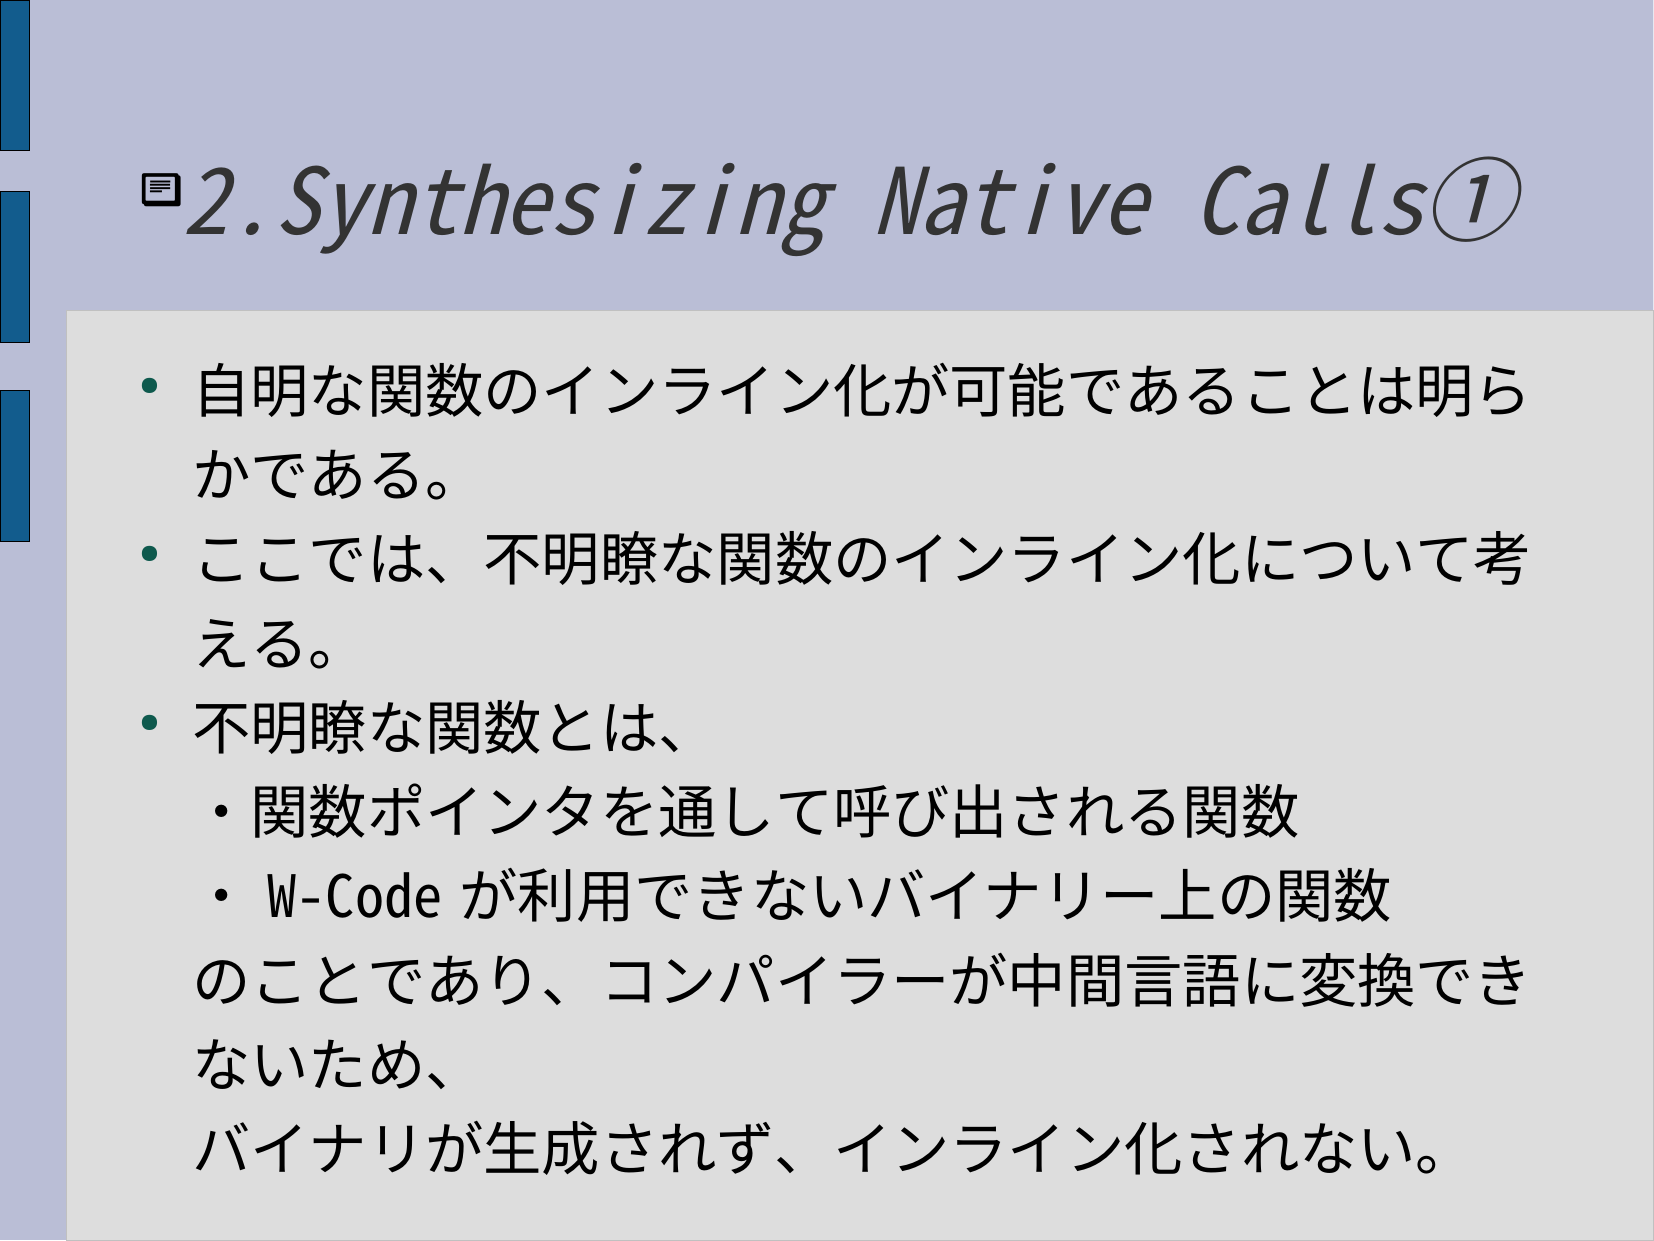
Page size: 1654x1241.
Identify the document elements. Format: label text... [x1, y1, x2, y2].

title 2.Synthesizing Native Calls① [121, 91, 1534, 299]
list 自明な関数のインライン化が可能であることは明らかである。 ここでは、不明瞭な関数のインライン化について考える。 不明瞭な関数とは、 ・関数ポインタを通して呼び出される関数 ・W-Codeが利用できないバイナリー上の関数 のことであり、コンパイラーが中間言語に変換できないため、 バイナリが生成されず、インライン化されない。 [121, 344, 1534, 1127]
